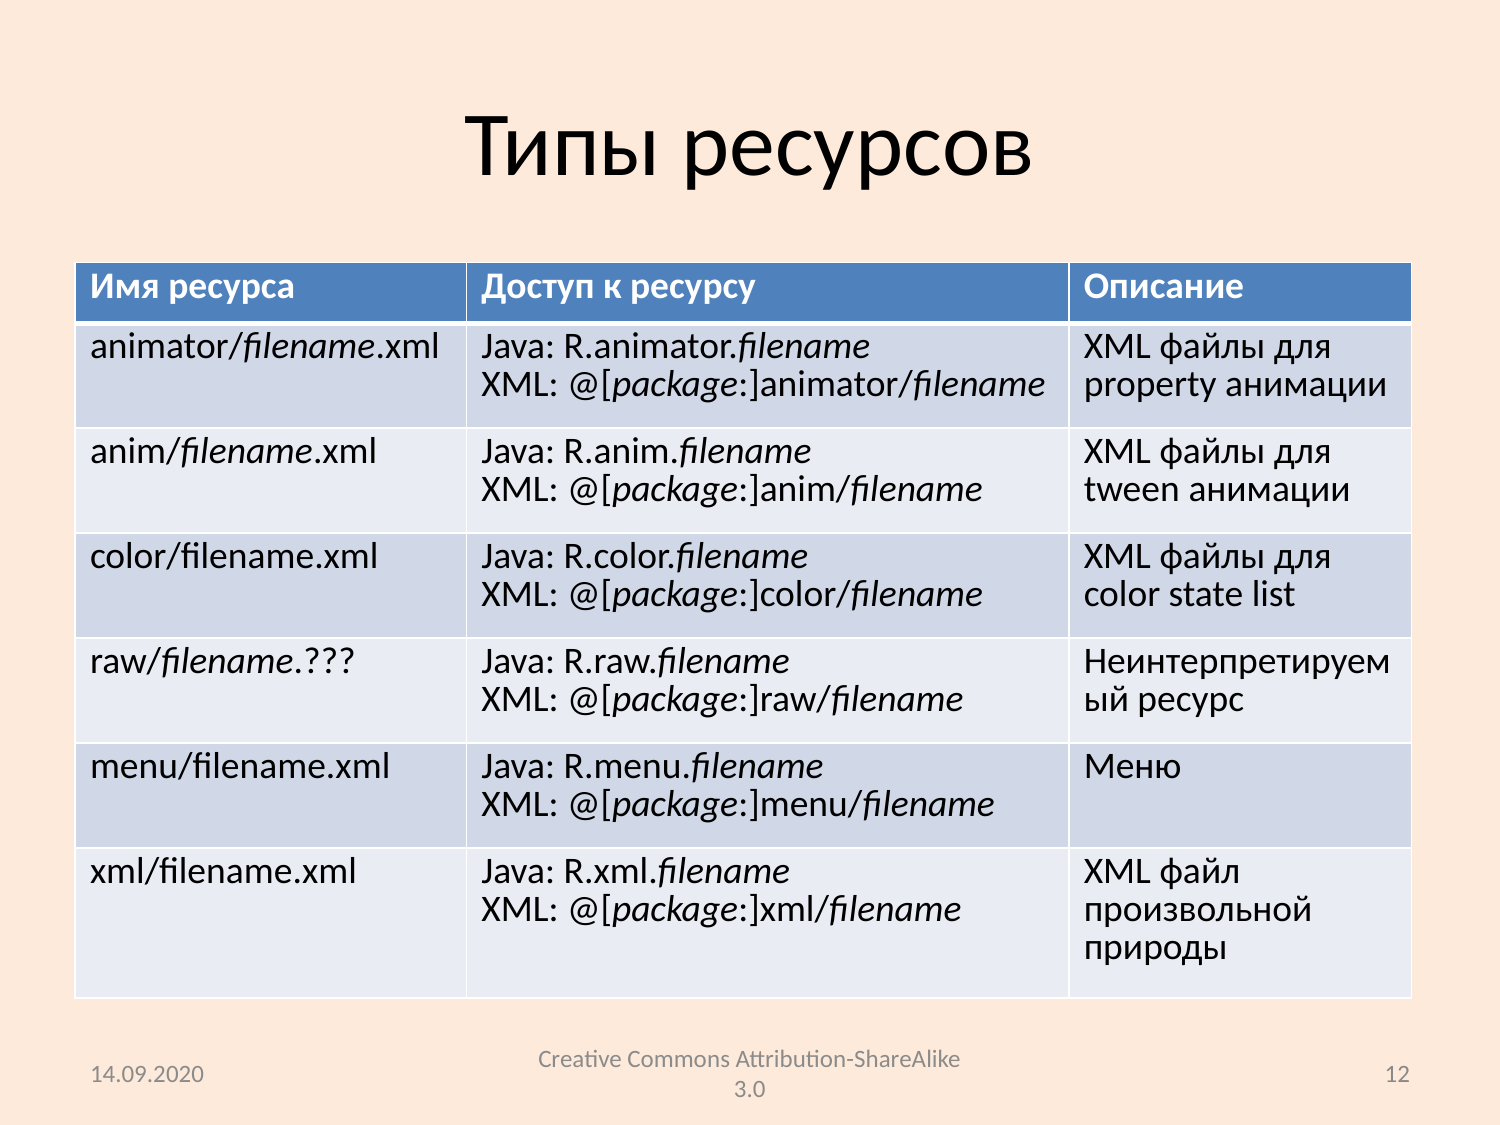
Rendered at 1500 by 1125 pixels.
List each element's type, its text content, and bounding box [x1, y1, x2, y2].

table_cell menu/filename.xml [76, 744, 466, 847]
table_cell Java: R.animator.filename XML: @[package:]animator/filename [467, 326, 1068, 427]
table_cell anim/filename.xml [76, 429, 466, 532]
table_cell Java: R.raw.filename XML: @[package:]raw/filename [467, 639, 1068, 742]
table_cell XML файлы для property анимации [1070, 326, 1411, 427]
table_cell Java: R.anim.filename XML: @[package:]anim/filename [467, 429, 1068, 532]
table_cell XML файлы для color state list [1070, 534, 1411, 637]
table_cell Java: R.menu.filename XML: @[package:]menu/filename [467, 744, 1068, 847]
table_cell Меню [1070, 744, 1411, 847]
table_cell raw/filename.??? [76, 639, 466, 742]
table_cell color/filename.xml [76, 534, 466, 637]
table_header Доступ к ресурсу [467, 263, 1068, 321]
table_cell XML файлы для tween анимации [1070, 429, 1411, 532]
table_cell animator/filename.xml [76, 326, 466, 427]
table_cell Неинтерпретируемый ресурс [1070, 639, 1411, 742]
table_cell Java: R.color.filename XML: @[package:]color/filename [467, 534, 1068, 637]
table_header Имя ресурса [76, 263, 466, 321]
slide_number <number> [1074, 1042, 1425, 1103]
title Типы ресурсов [75, 45, 1425, 233]
table_cell XML файл произвольной природы [1070, 849, 1411, 997]
table_header Описание [1070, 263, 1411, 321]
table_cell Java: R.xml.filename XML: @[package:]xml/filename [467, 849, 1068, 997]
footer Creative Commons Attribution-ShareAlike 3.0 [512, 1042, 988, 1103]
table_cell xml/filename.xml [76, 849, 466, 997]
